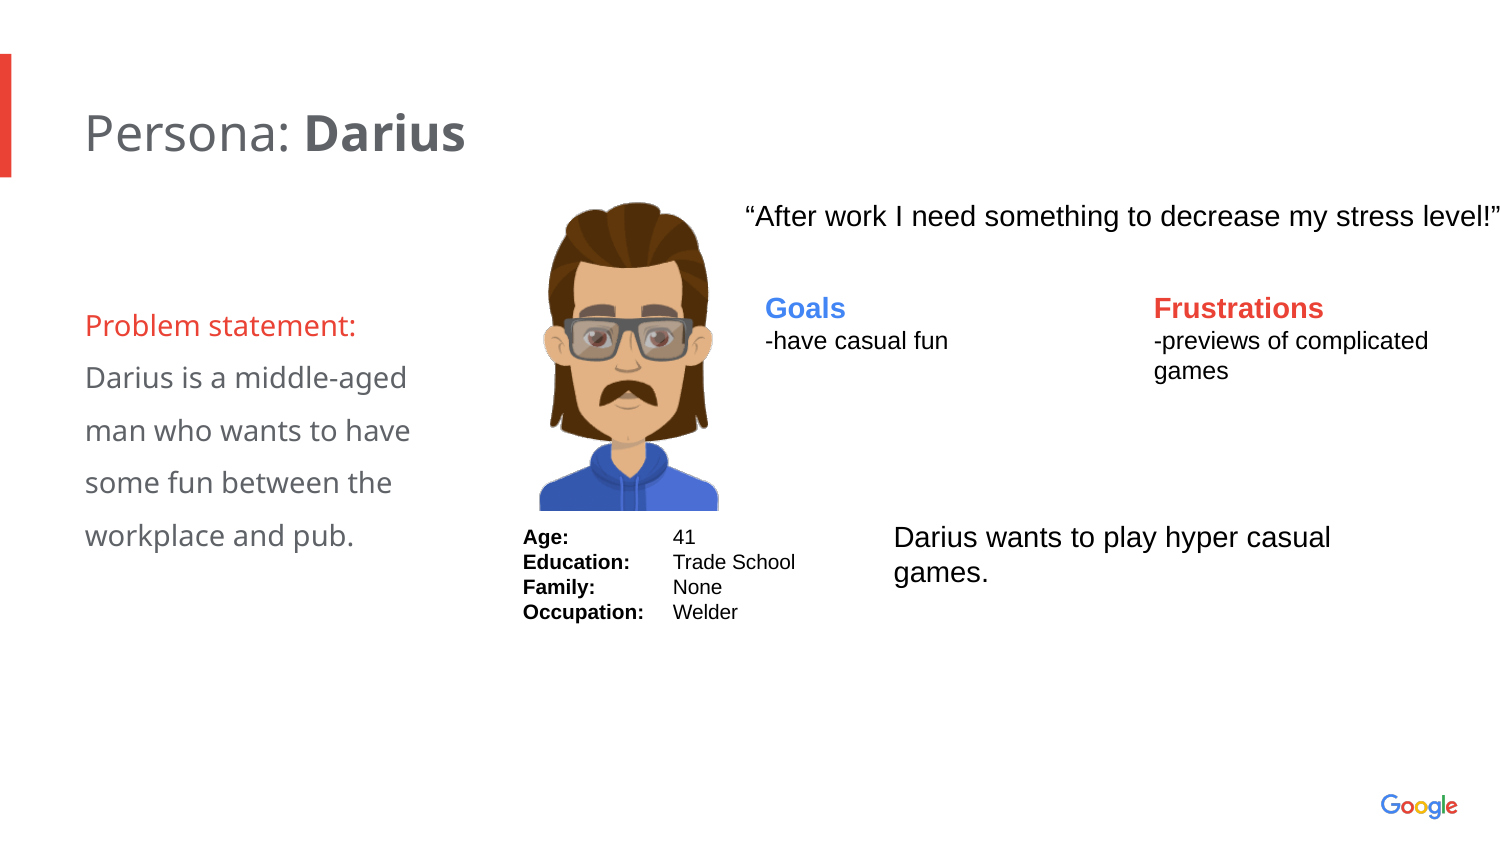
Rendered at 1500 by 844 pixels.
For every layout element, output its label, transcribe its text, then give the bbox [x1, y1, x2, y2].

text_box “After work I need something to decrease my stress level!” [730, 182, 1500, 248]
text_box Goals -have casual fun [749, 274, 1109, 370]
picture [1381, 794, 1458, 820]
picture [524, 195, 731, 511]
text_box Age: 41 Education: Trade School Family: None Occupation: Welder [507, 508, 812, 639]
text_box Persona: Darius [84, 85, 1087, 177]
text_box Frustrations -previews of complicated games [1138, 274, 1451, 400]
text_box Problem statement: Darius is a middle-aged man who wants to have some fun between the workplace and pub. [84, 274, 444, 620]
text_box Darius wants to play hyper casual games. [878, 503, 1400, 604]
